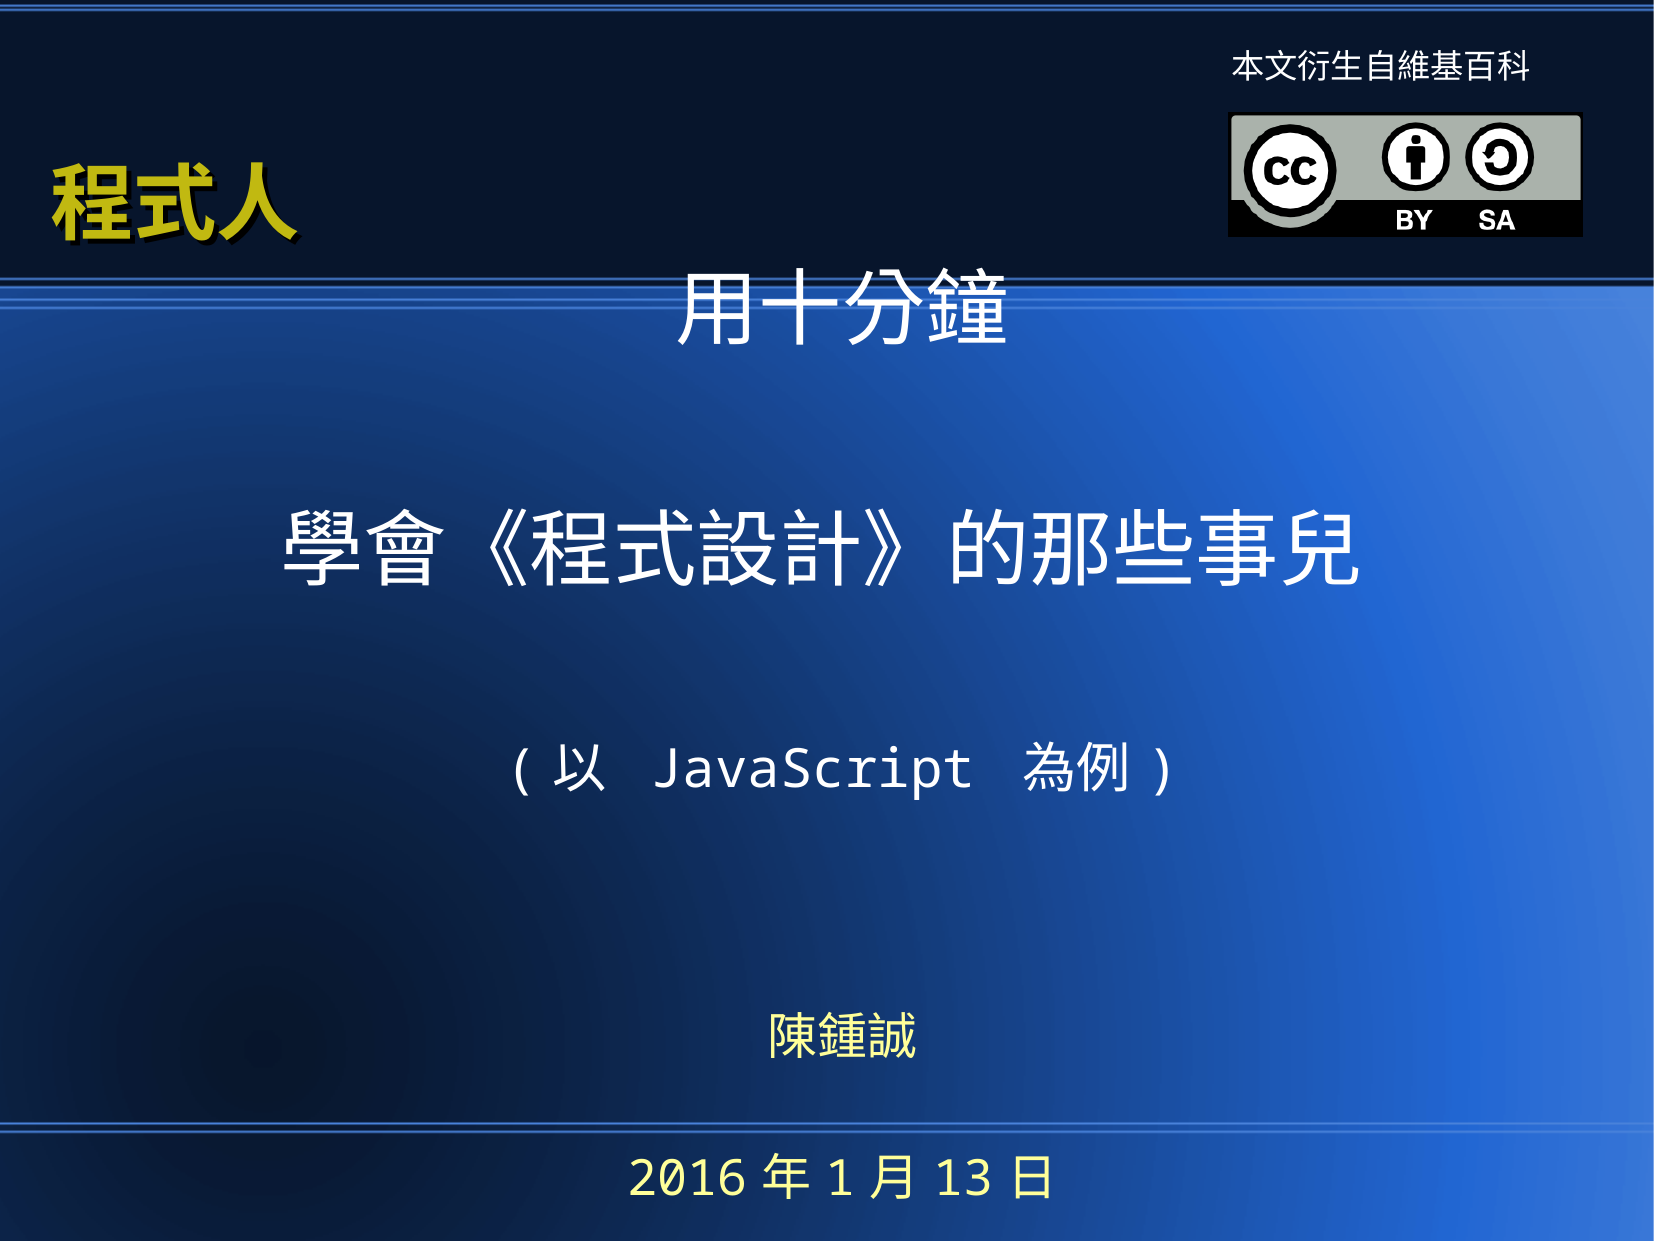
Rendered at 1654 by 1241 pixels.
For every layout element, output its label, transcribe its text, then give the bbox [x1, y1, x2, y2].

subtitle 用十分鐘 學會《程式設計》的那些事兒 (以 JavaScript 為例) 陳鍾誠 2016年1月13日 [59, 319, 1626, 1134]
picture [0, 0, 1654, 1241]
text_box 程式人 [35, 129, 378, 325]
text_box 本文衍生自維基百科 [1216, 32, 1622, 95]
